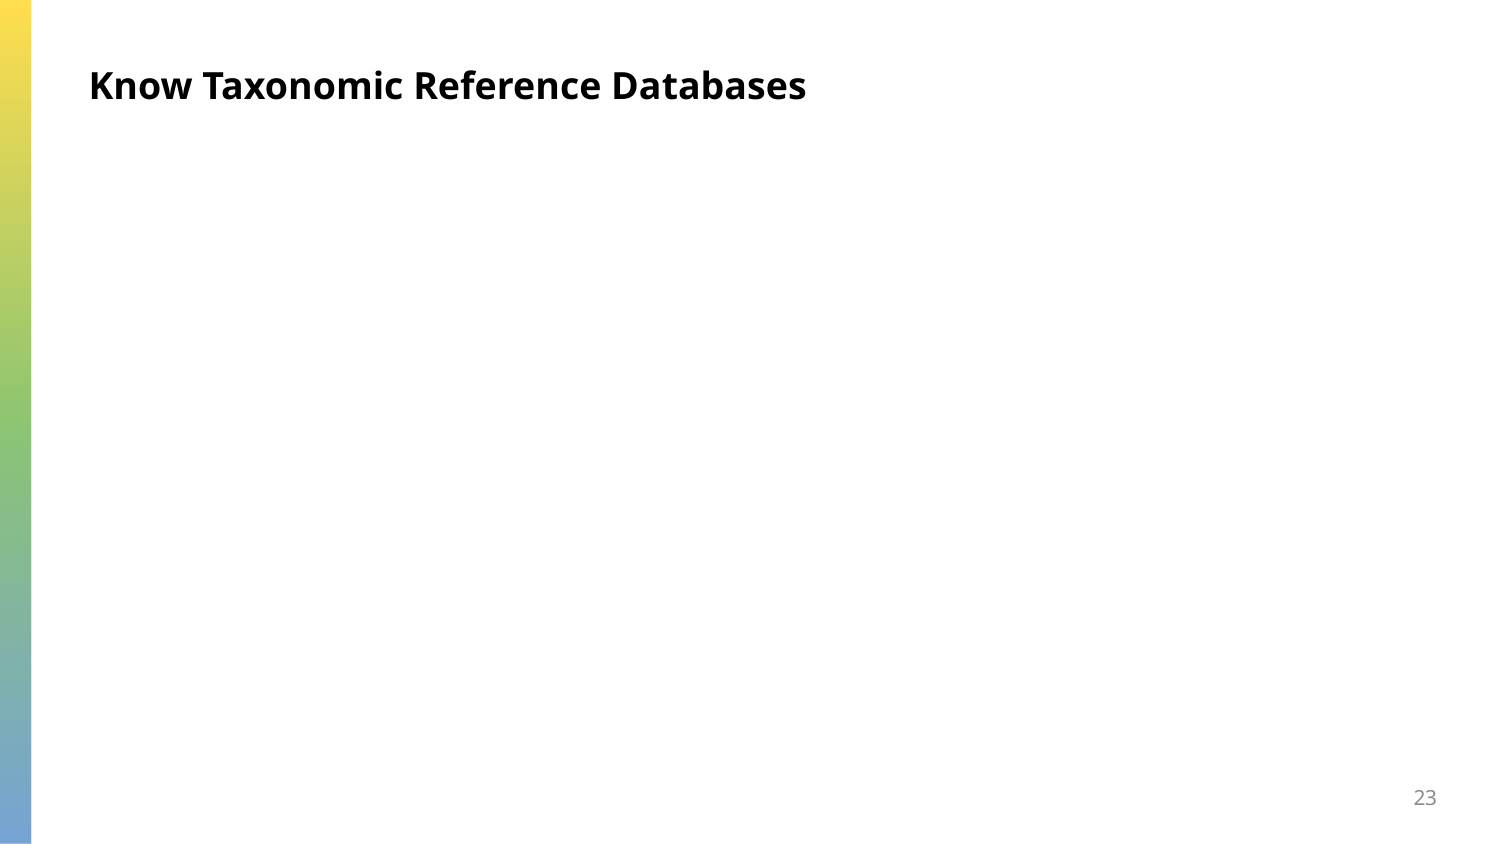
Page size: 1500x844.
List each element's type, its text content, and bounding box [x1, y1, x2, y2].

list Know Taxonomic Reference Databases [88, 61, 1442, 157]
picture [0, 0, 1500, 844]
